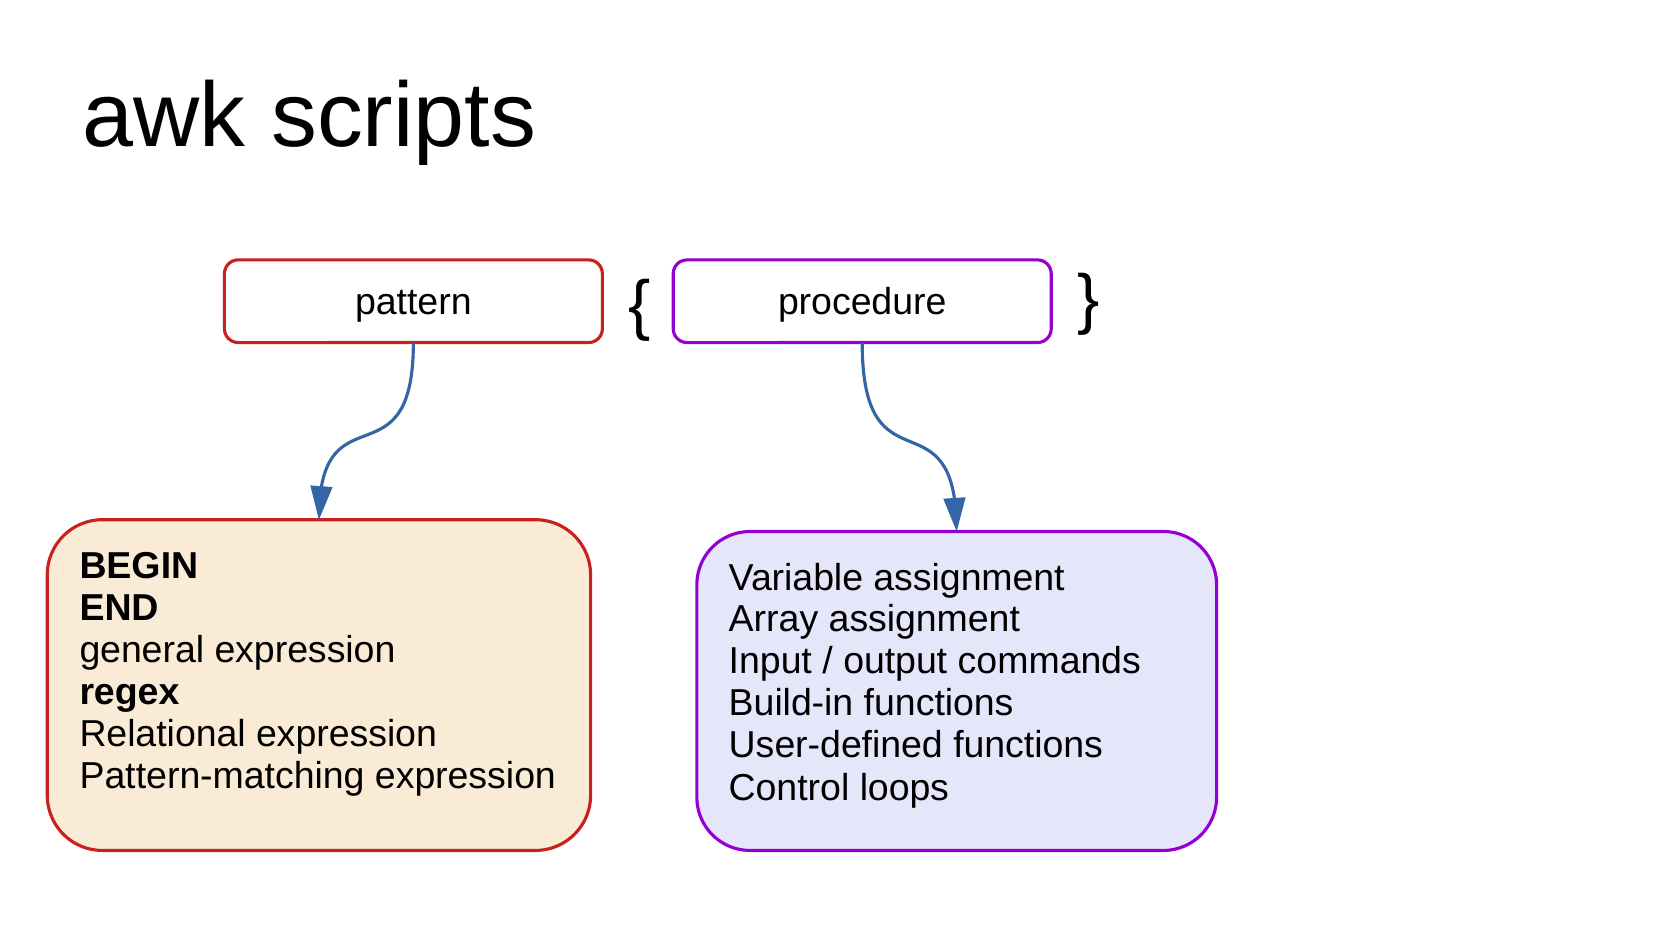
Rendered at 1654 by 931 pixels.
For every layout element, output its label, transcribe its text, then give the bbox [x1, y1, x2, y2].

text_box pattern [224, 259, 603, 343]
text_box procedure [686, 259, 1052, 343]
text_box BEGIN END general expression regex Relational expression Pattern-matching expression [47, 519, 591, 851]
text_box Variable assignment Array assignment Input / output commands Build-in functions User-defined functions Control loops [696, 531, 1217, 851]
title awk scripts [82, 37, 1571, 193]
text_box { [614, 259, 686, 350]
text_box } [1062, 253, 1134, 344]
